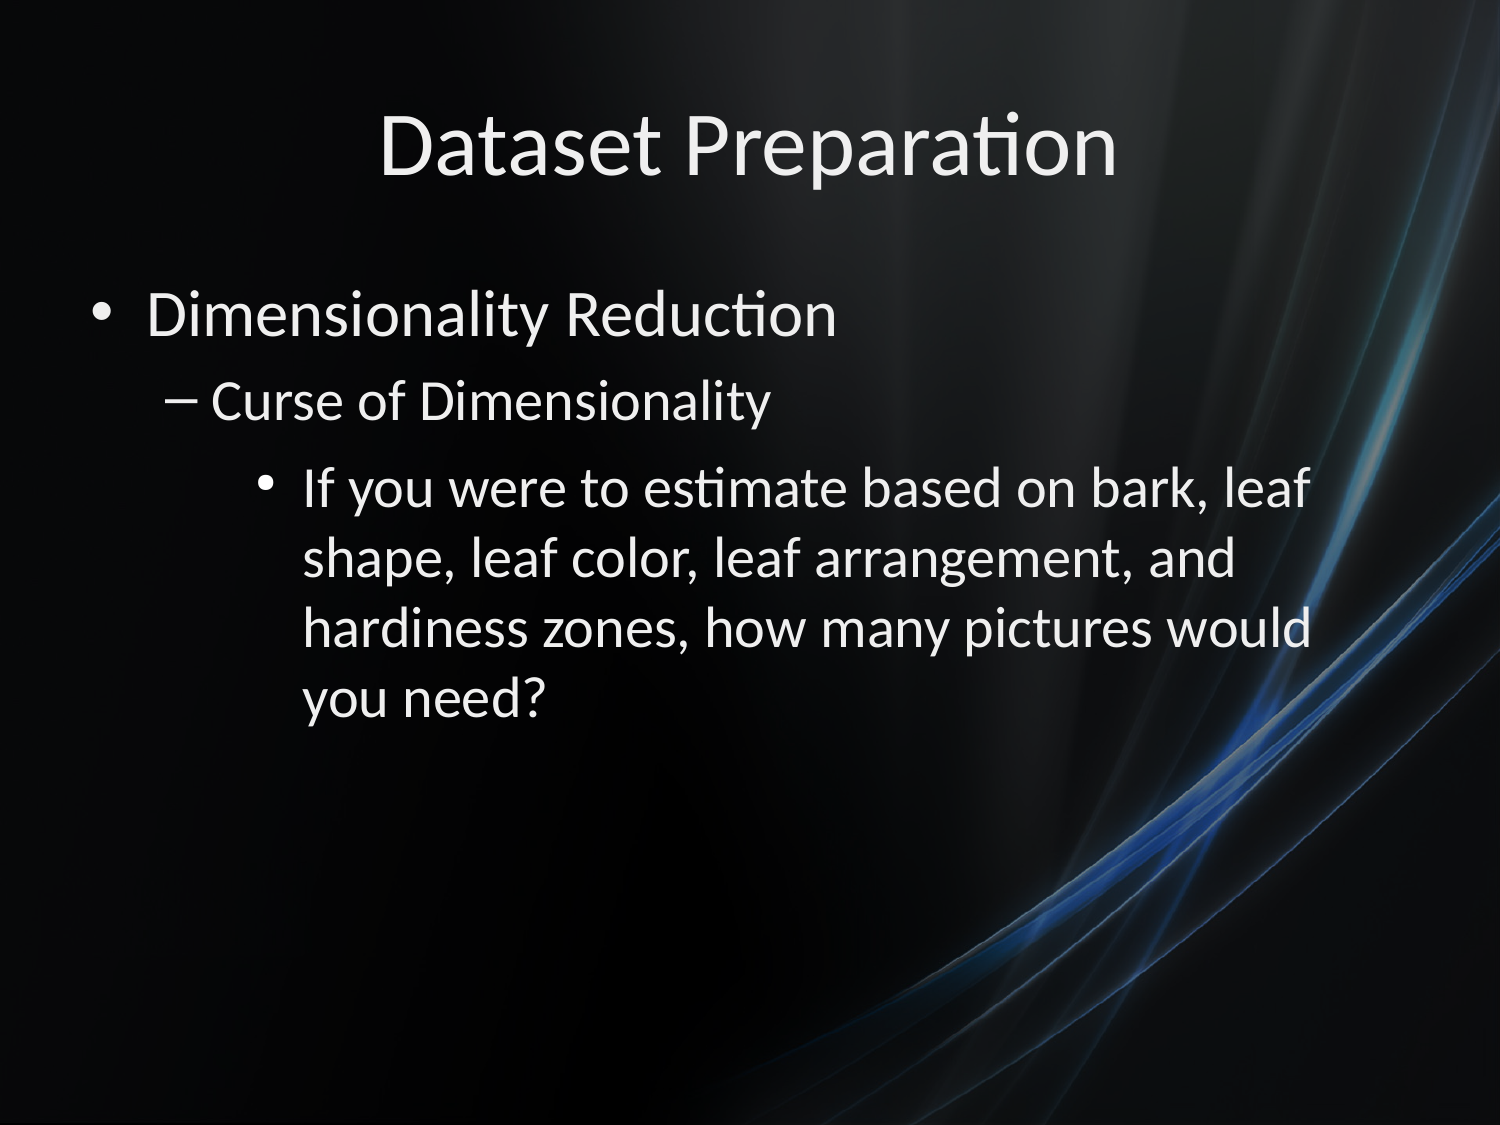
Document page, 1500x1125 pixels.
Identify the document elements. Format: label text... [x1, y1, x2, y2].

list Dimensionality Reduction Curse of Dimensionality If you were to estimate based on bark, leaf shape, leaf color, leaf arrangement, and hardiness zones, how many pictures would you need? [75, 262, 1425, 1005]
title Dataset Preparation [75, 45, 1425, 233]
picture [0, 0, 1500, 1125]
